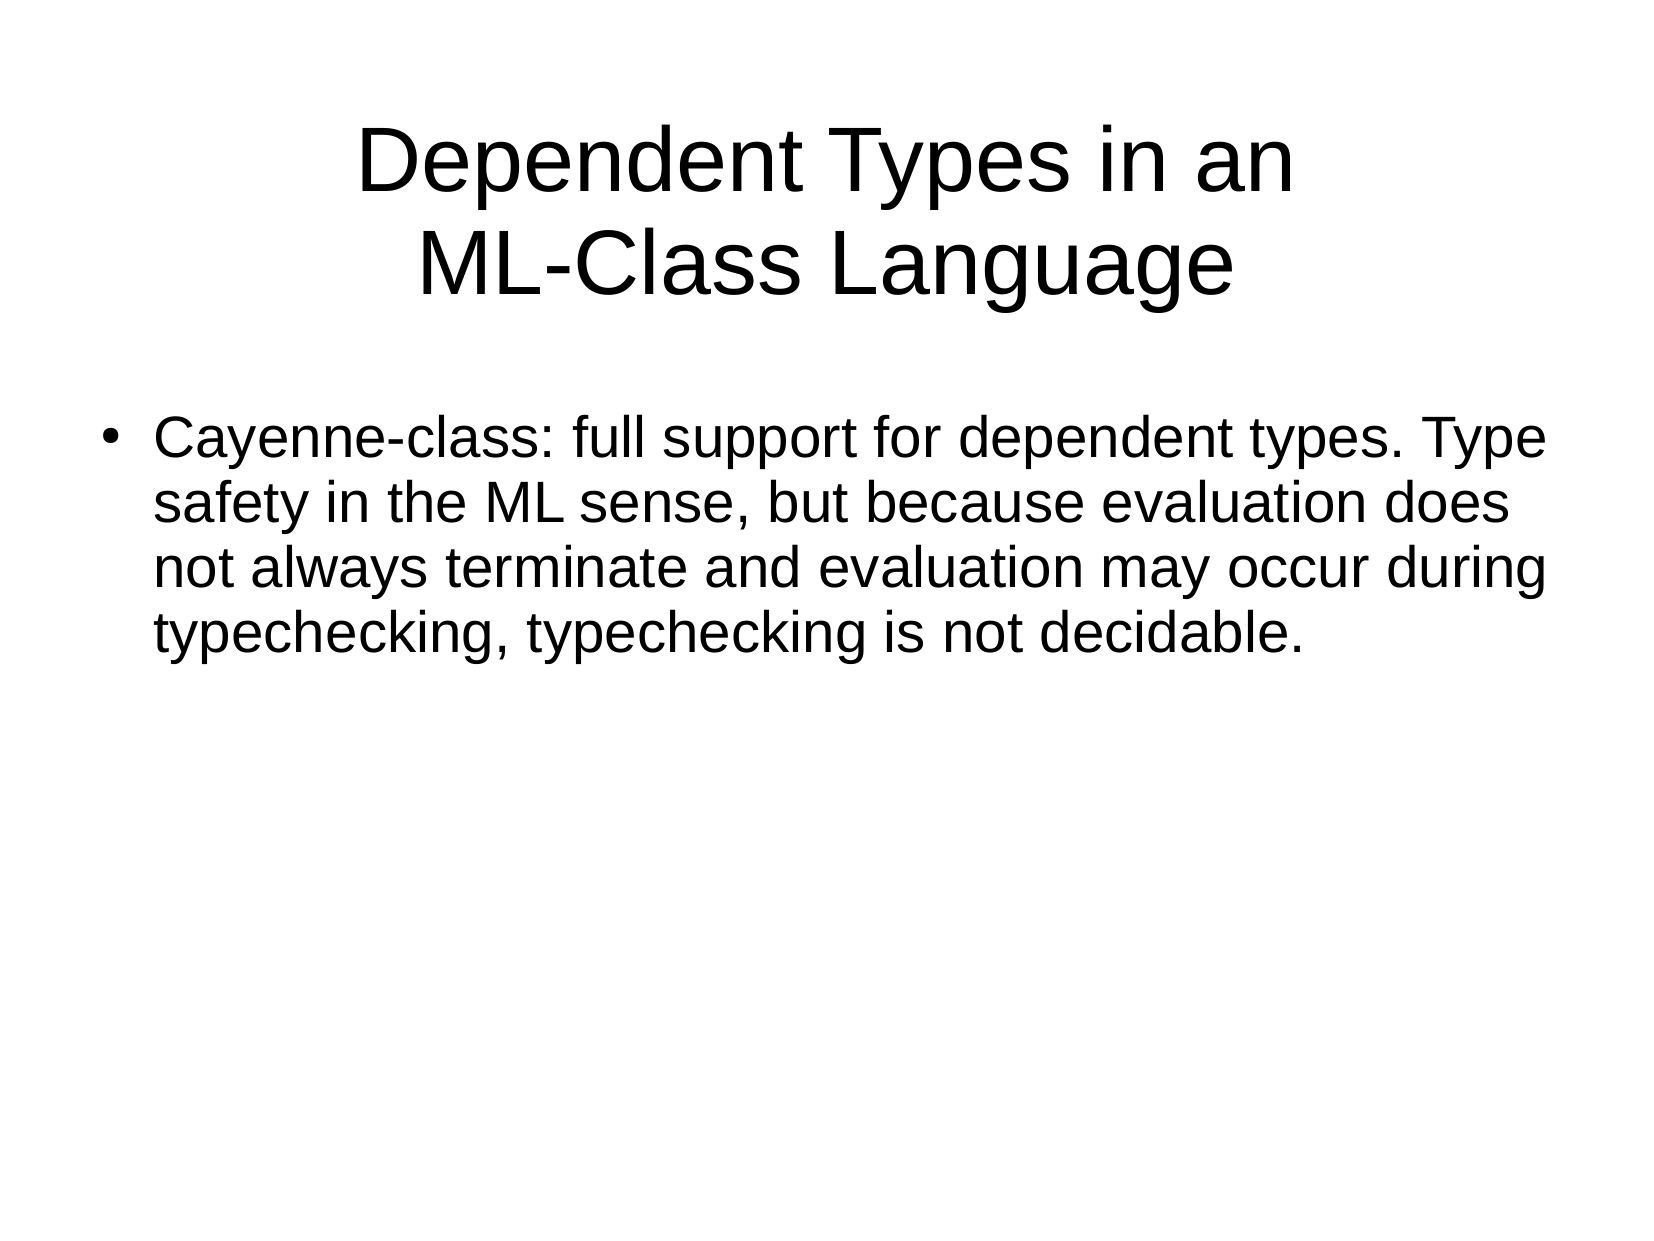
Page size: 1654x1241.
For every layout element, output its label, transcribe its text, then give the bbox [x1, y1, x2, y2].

title Dependent Types in an ML-Class Language [82, 107, 1571, 316]
list Cayenne-class: full support for dependent types. Type safety in the ML sense, but because evaluation does not always terminate and evaluation may occur during typechecking, typechecking is not decidable. [82, 405, 1571, 811]
